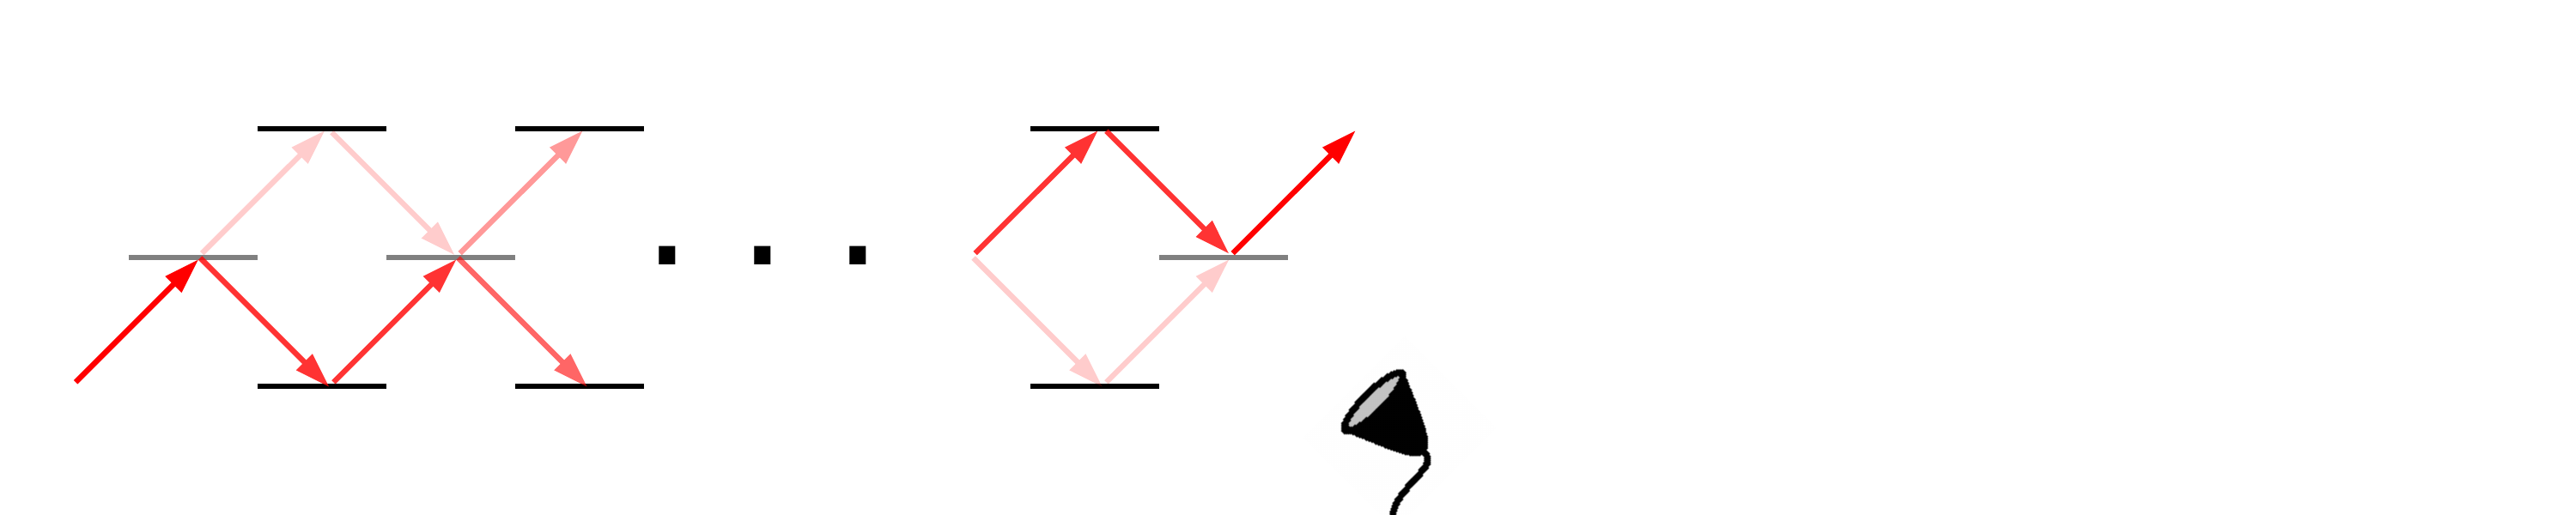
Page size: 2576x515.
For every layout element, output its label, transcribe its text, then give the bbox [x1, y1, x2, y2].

text_box . . . [630, 102, 914, 515]
picture [1303, 336, 1496, 515]
